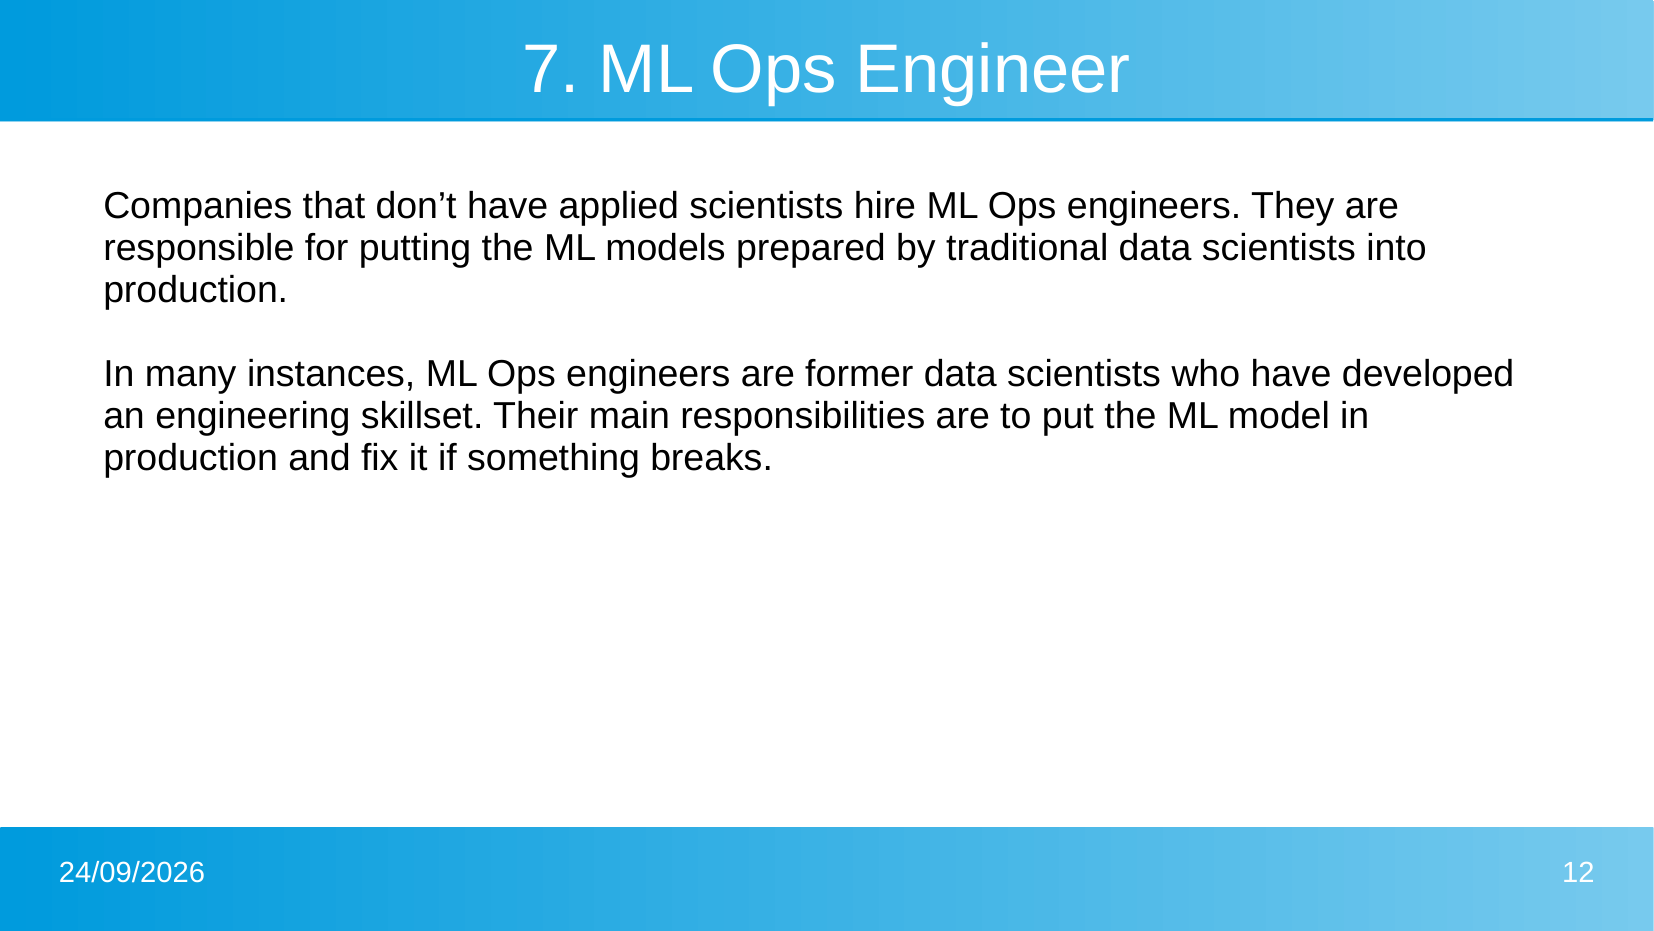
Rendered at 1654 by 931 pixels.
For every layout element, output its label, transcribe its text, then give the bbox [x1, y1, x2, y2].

text_box Companies that don’t have applied scientists hire ML Ops engineers. They are responsible for putting the ML models prepared by traditional data scientists into production. In many instances, ML Ops engineers are former data scientists who have developed an engineering skillset. Their main responsibilities are to put the ML model in production and fix it if something breaks. [88, 177, 1565, 486]
title 7. ML Ops Engineer [59, 29, 1595, 108]
